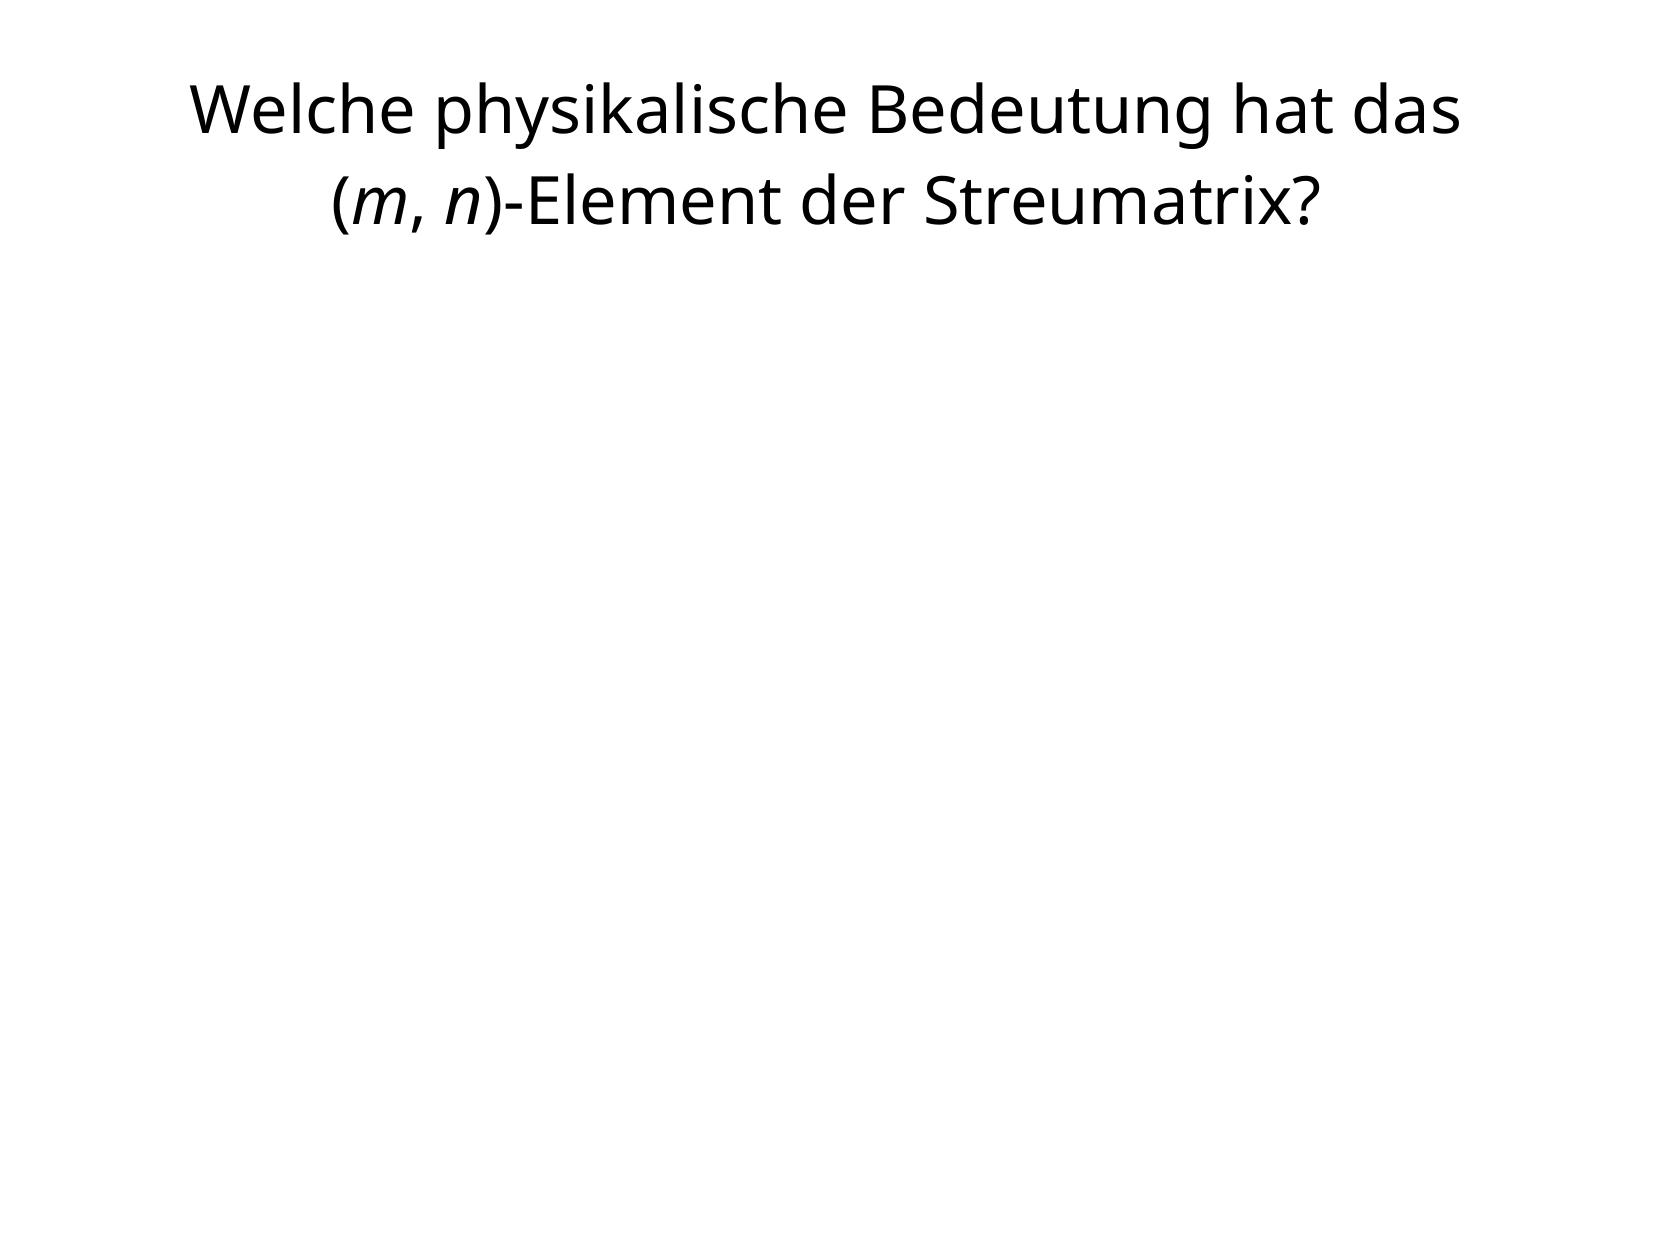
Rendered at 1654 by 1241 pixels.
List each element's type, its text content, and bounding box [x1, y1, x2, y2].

title Welche physikalische Bedeutung hat das (m, n)‑Element der Streumatrix? [82, 49, 1571, 257]
